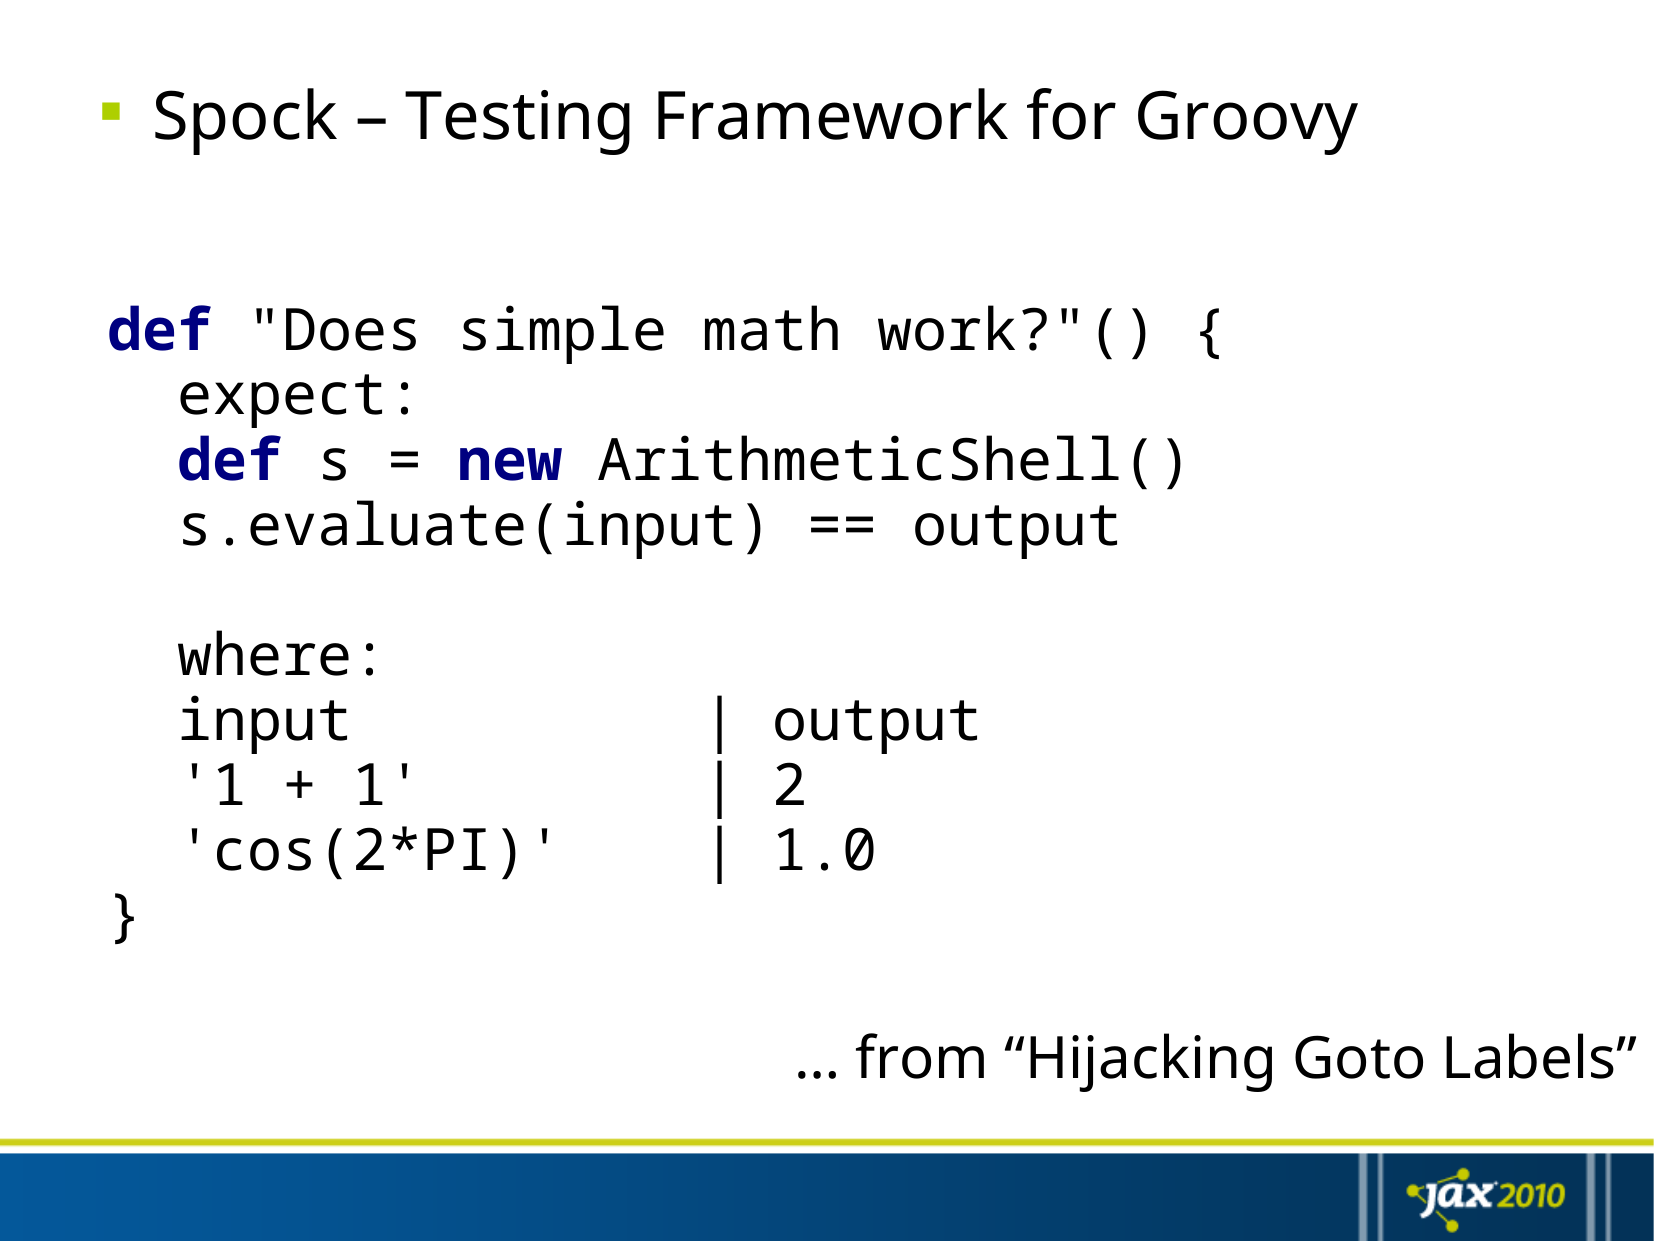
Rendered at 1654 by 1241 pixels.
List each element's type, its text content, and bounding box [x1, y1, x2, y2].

list Spock – Testing Framework for Groovy [82, 75, 1571, 301]
text_box def "Does simple math work?"() { expect: def s = new ArithmeticShell() s.evaluate(input) == output where: input | output '1 + 1' | 2 'cos(2*PI)' | 1.0 } [92, 290, 1597, 957]
title … from “Hijacking Goto Labels” [37, 1012, 1638, 1105]
picture [0, 0, 1654, 1241]
